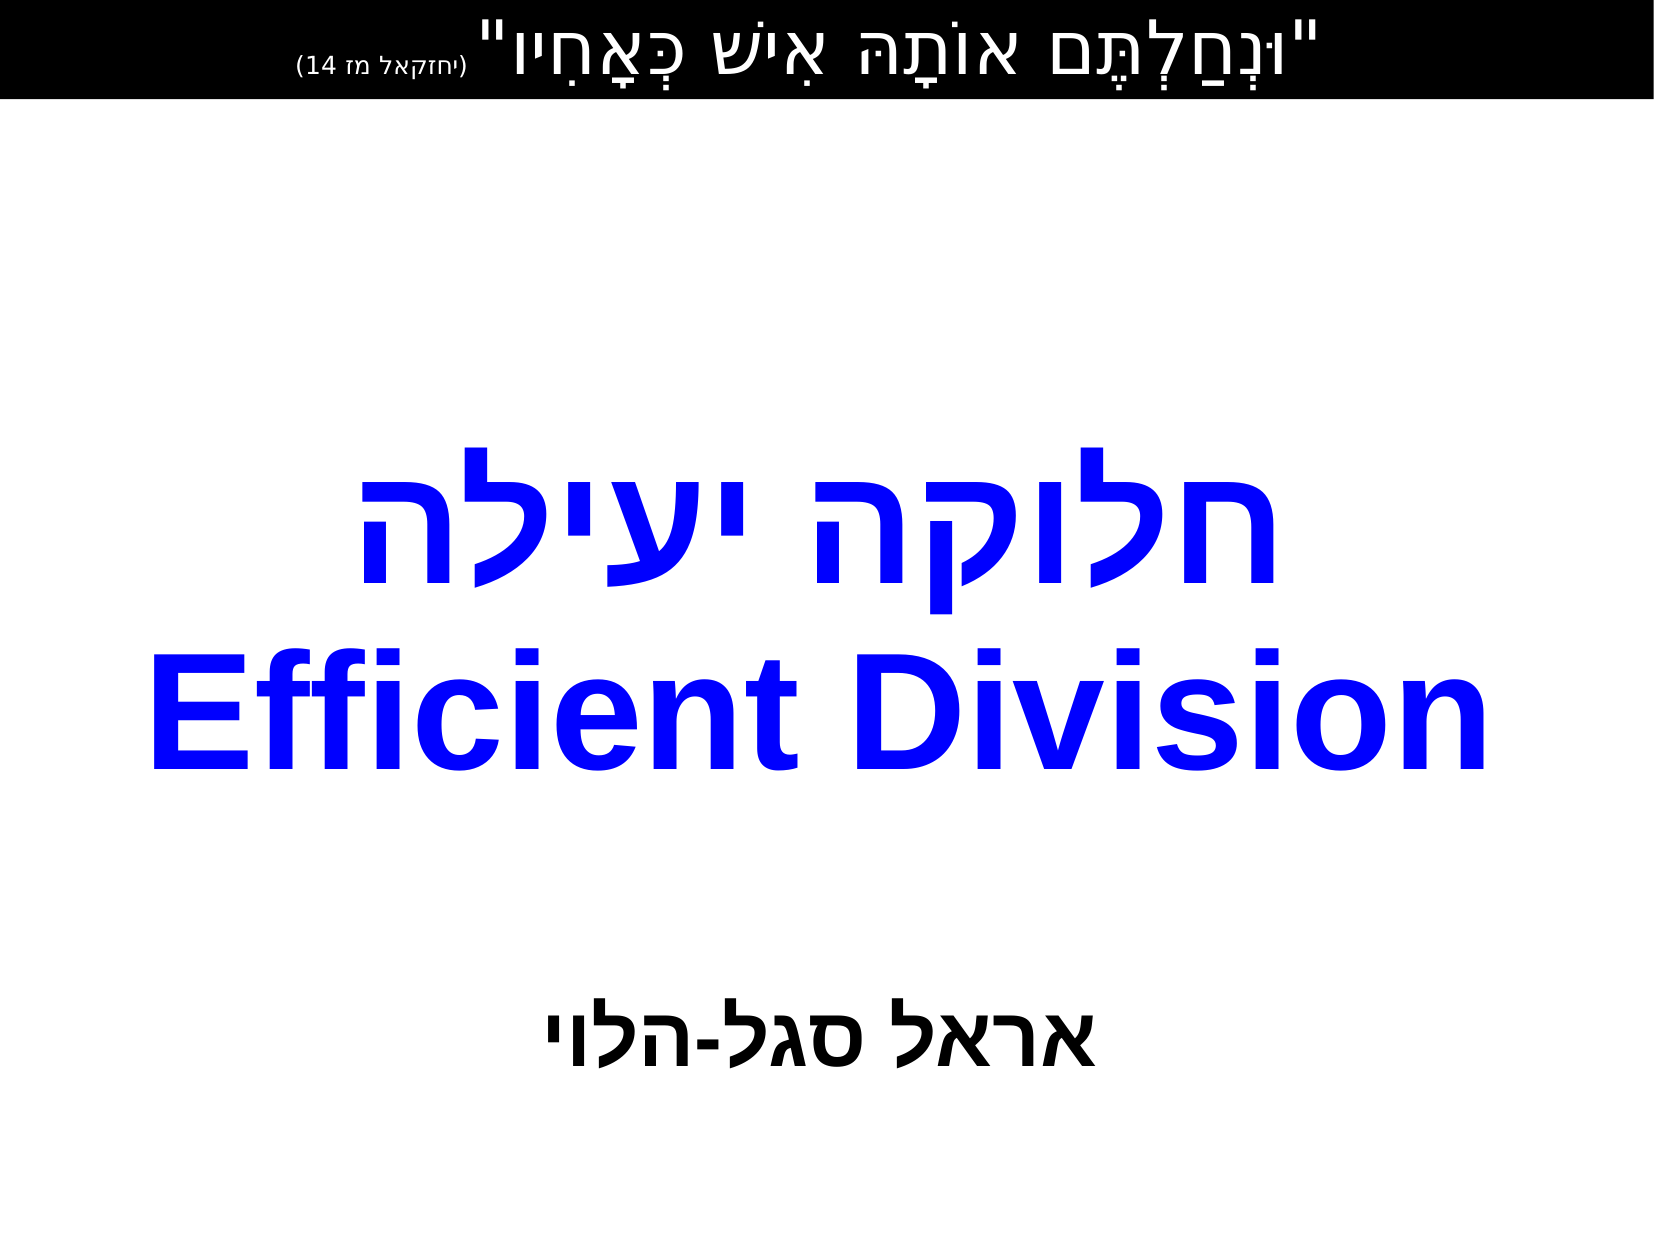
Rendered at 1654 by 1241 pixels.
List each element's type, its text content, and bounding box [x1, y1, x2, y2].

title חלוקה יעילה Efficient Division אראל סגל-הלוי [0, 100, 1654, 1240]
text_box "וּנְחַלְתֶּם אוֹתָהּ אִישׁ כְּאָחִיו" (יחזקאל מז 14) [0, 0, 1654, 100]
